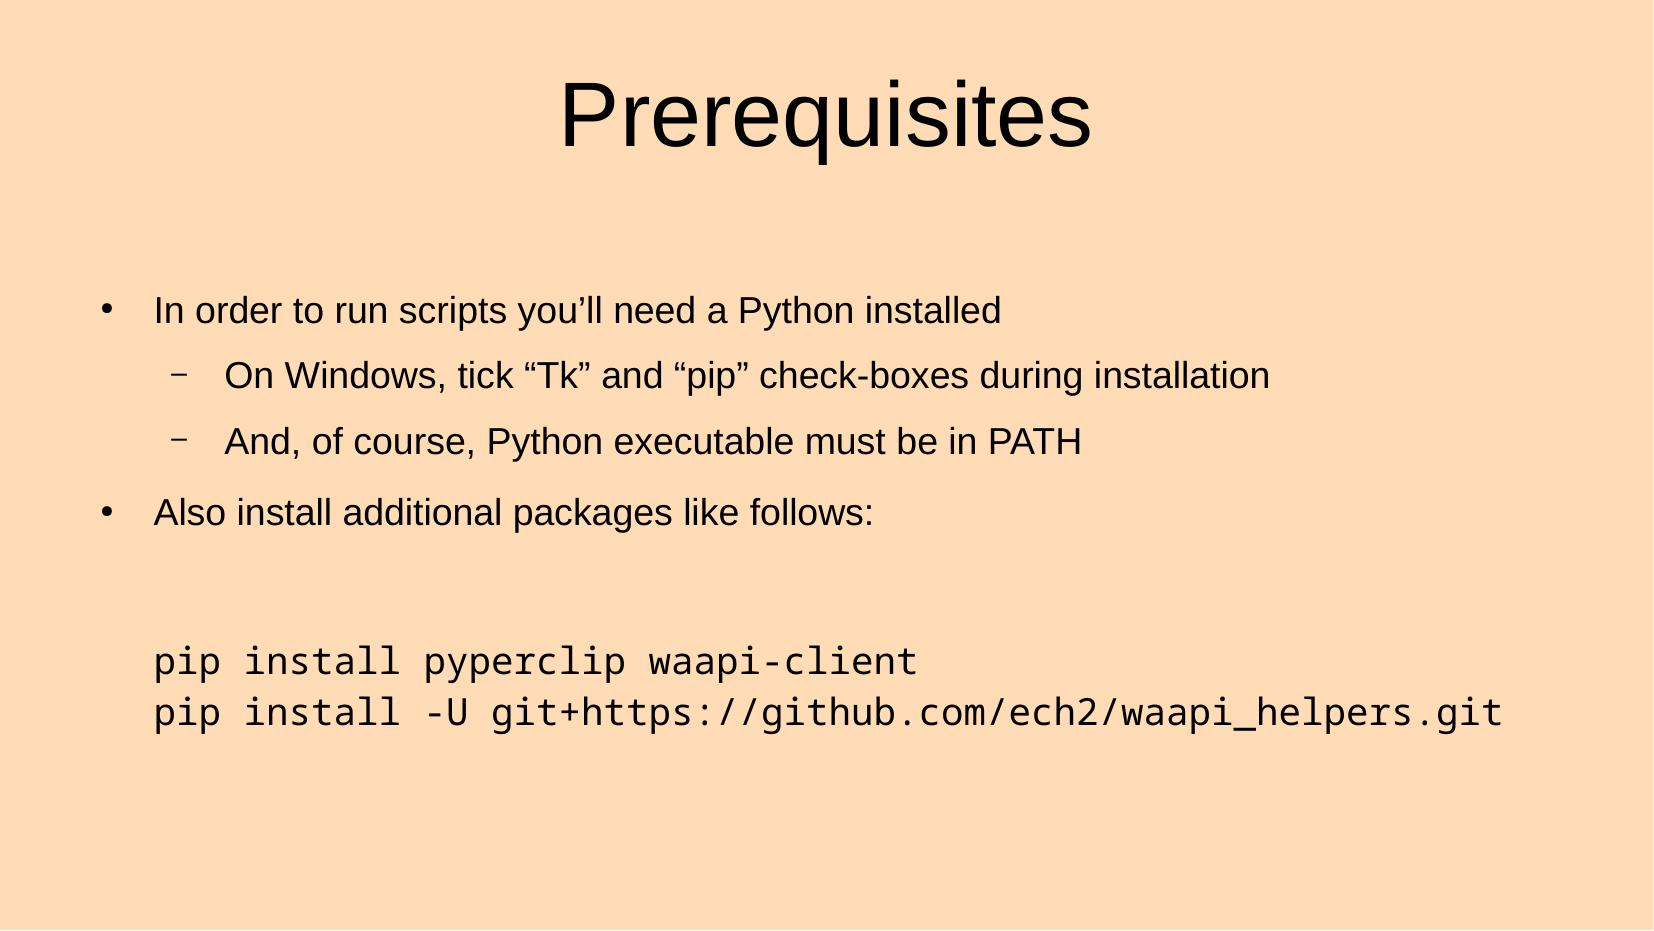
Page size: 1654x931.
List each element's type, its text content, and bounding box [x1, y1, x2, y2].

list In order to run scripts you’ll need a Python installed On Windows, tick “Tk” and “pip” check-boxes during installation And, of course, Python executable must be in PATH Also install additional packages like follows: pip install pyperclip waapi-client pip install -U git+https://github.com/ech2/waapi_helpers.git [82, 217, 1571, 886]
title Prerequisites [82, 37, 1571, 193]
